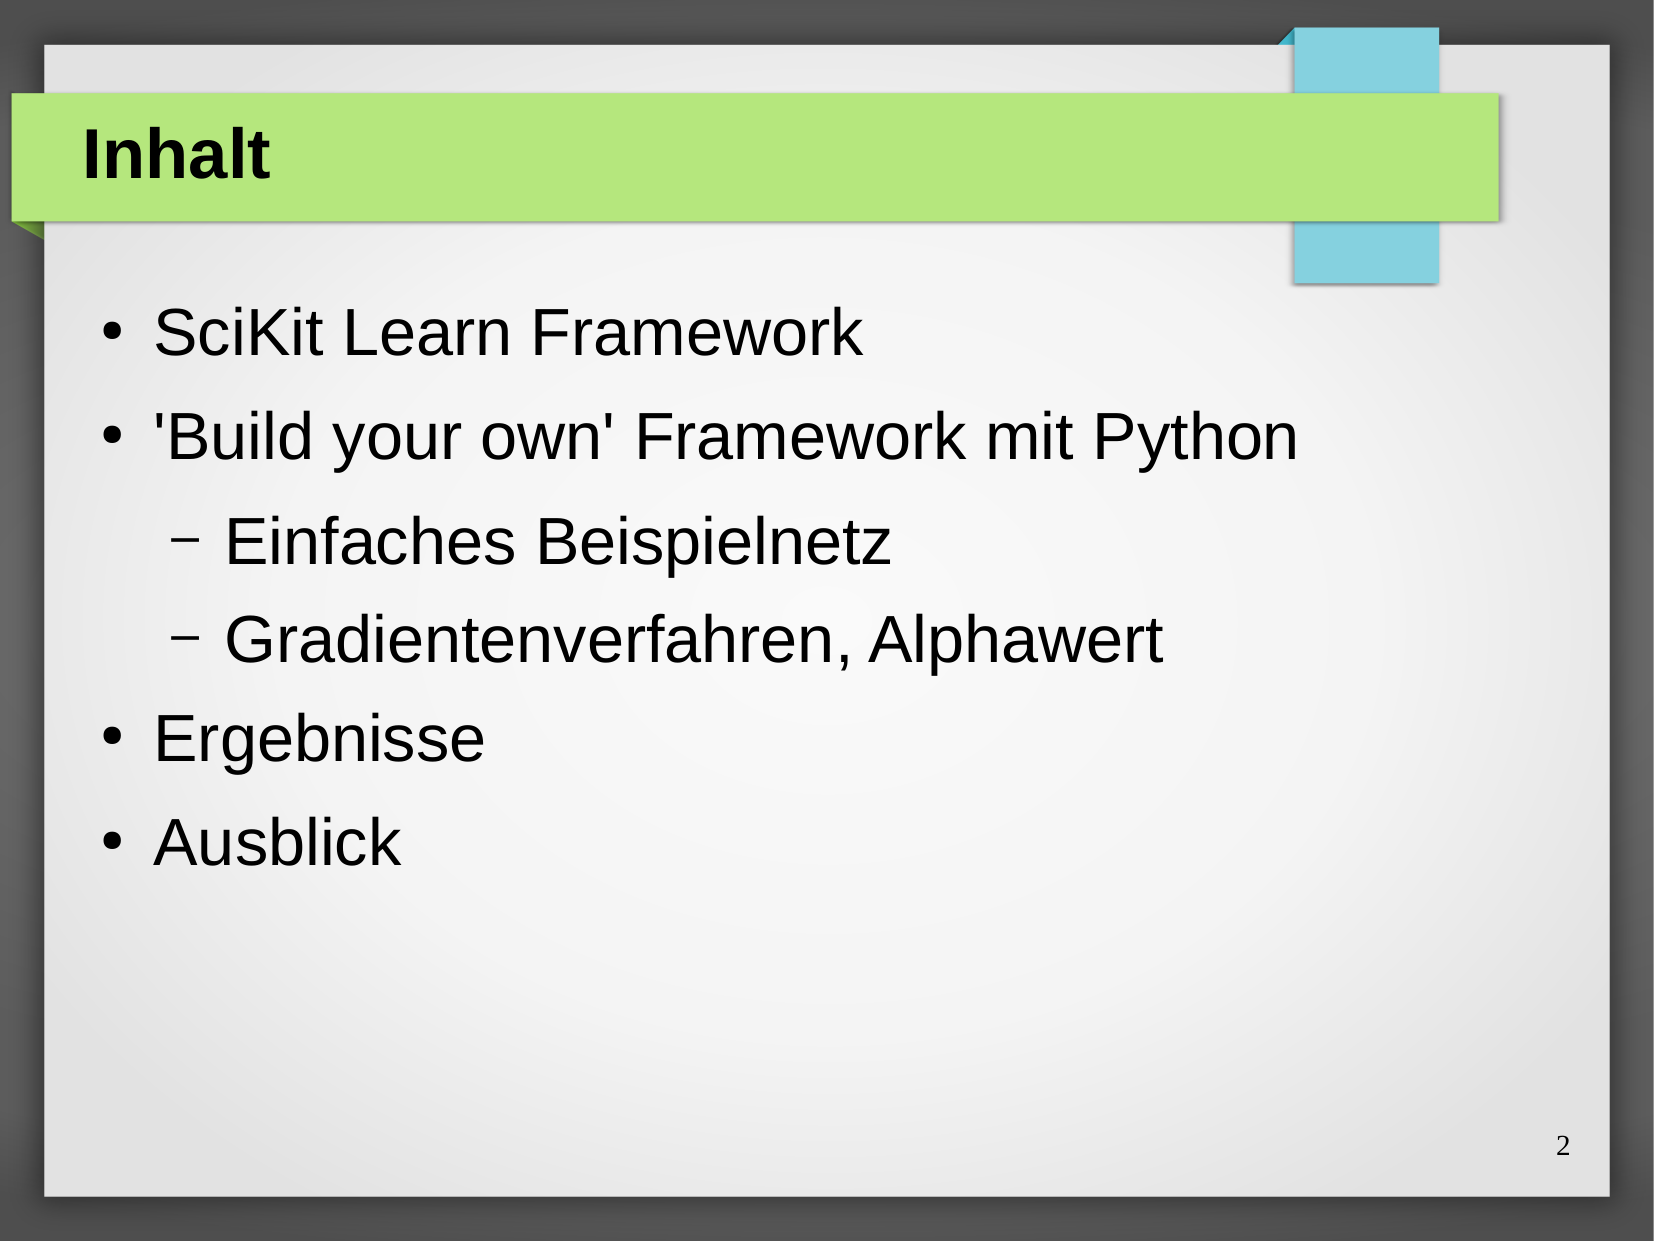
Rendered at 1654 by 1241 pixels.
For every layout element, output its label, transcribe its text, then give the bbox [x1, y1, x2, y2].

list SciKit Learn Framework 'Build your own' Framework mit Python Einfaches Beispielnetz Gradientenverfahren, Alphawert Ergebnisse Ausblick [82, 295, 1571, 1015]
picture [0, 0, 1654, 1241]
title Inhalt [82, 94, 1264, 213]
